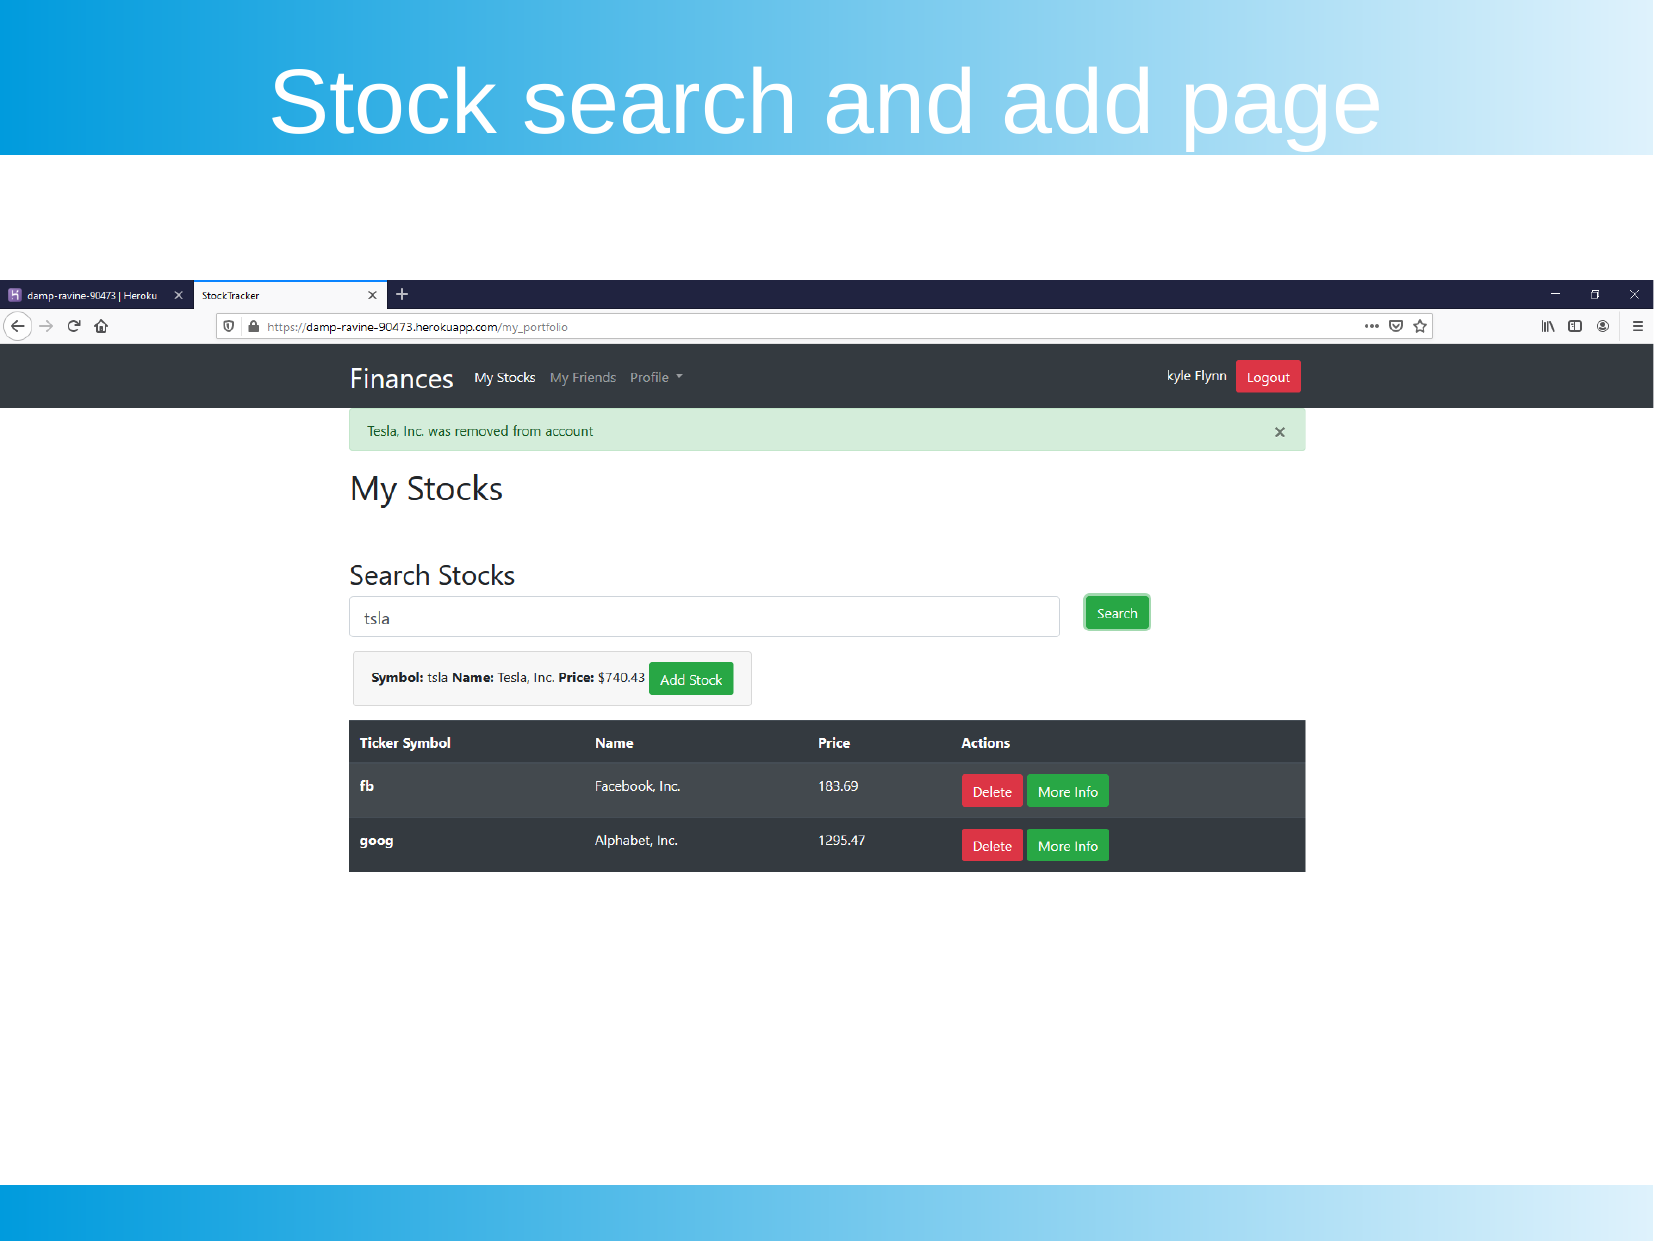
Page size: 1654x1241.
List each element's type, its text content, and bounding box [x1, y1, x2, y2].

title Stock search and add page [82, 49, 1571, 155]
picture [0, 280, 1654, 1241]
